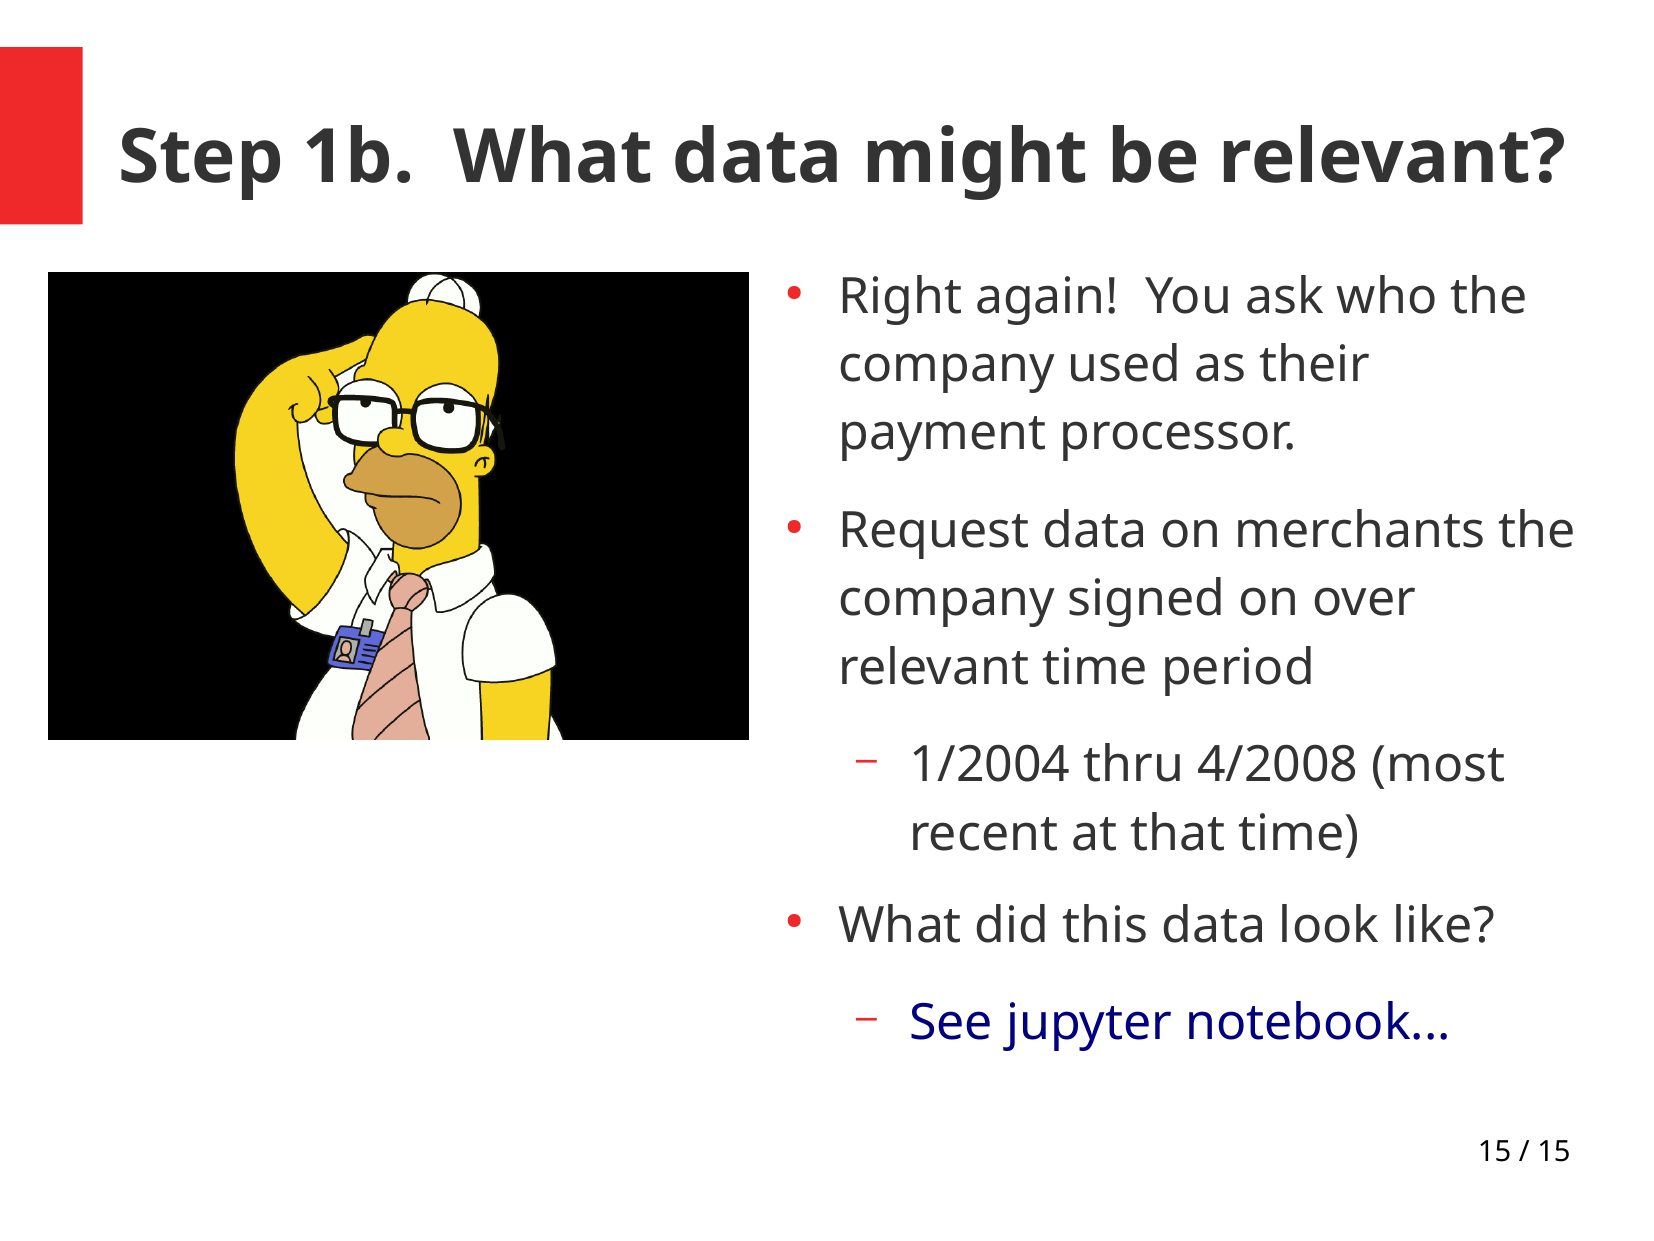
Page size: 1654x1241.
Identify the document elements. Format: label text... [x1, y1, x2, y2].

picture [48, 272, 749, 740]
title Step 1b. What data might be relevant? [118, 49, 1571, 257]
list Right again! You ask who the company used as their payment processor. Request data on merchants the company signed on over relevant time period 1/2004 thru 4/2008 (most recent at that time) What did this data look like? See jupyter notebook... [767, 259, 1583, 1114]
